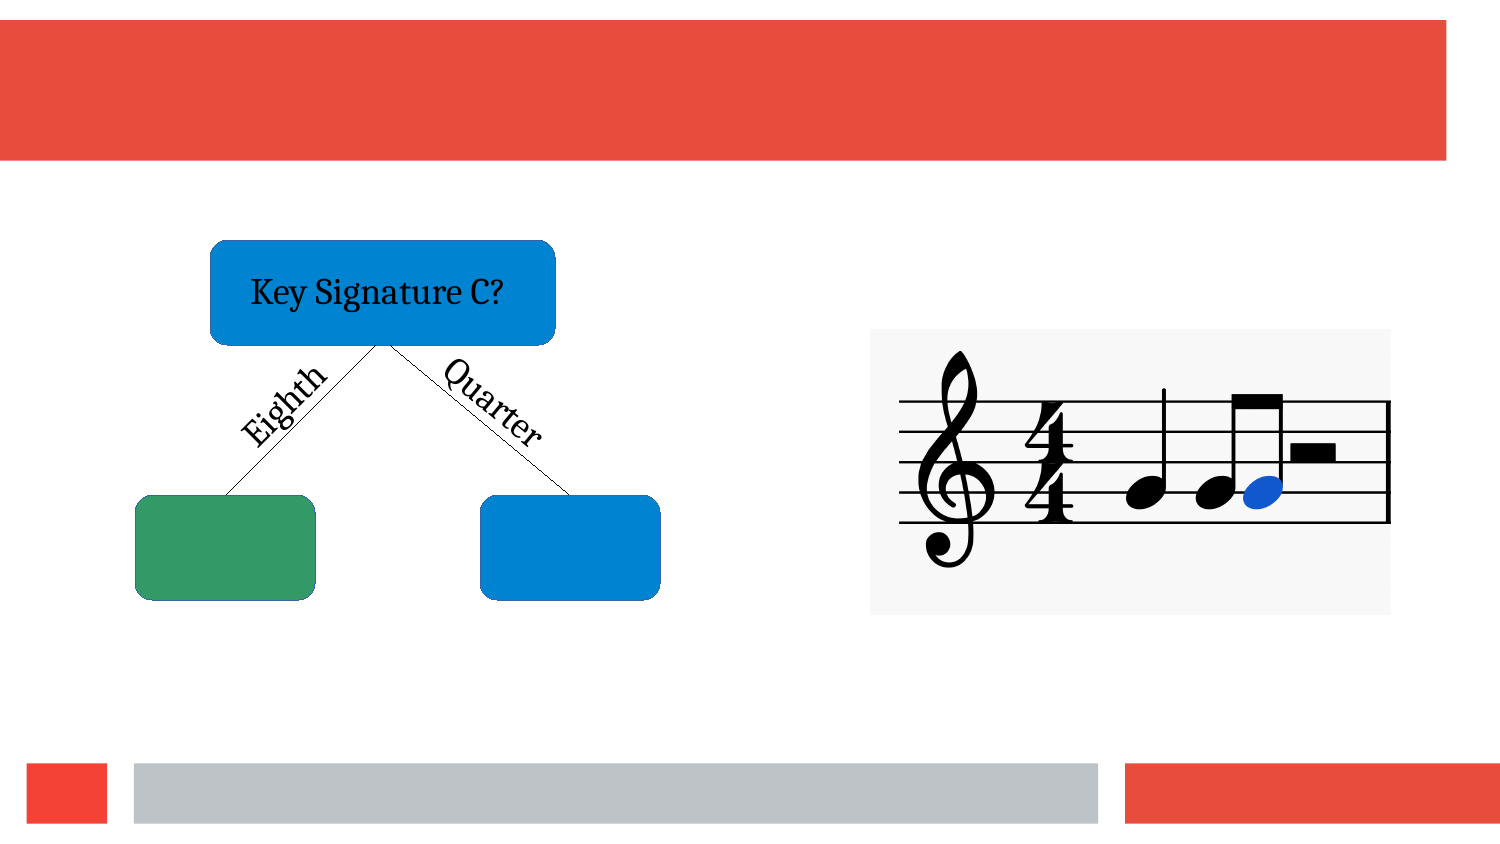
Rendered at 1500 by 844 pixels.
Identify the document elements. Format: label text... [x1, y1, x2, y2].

picture [870, 329, 1391, 616]
text_box Key Signature C? [210, 240, 556, 346]
text_box [480, 495, 661, 601]
text_box [135, 495, 316, 601]
